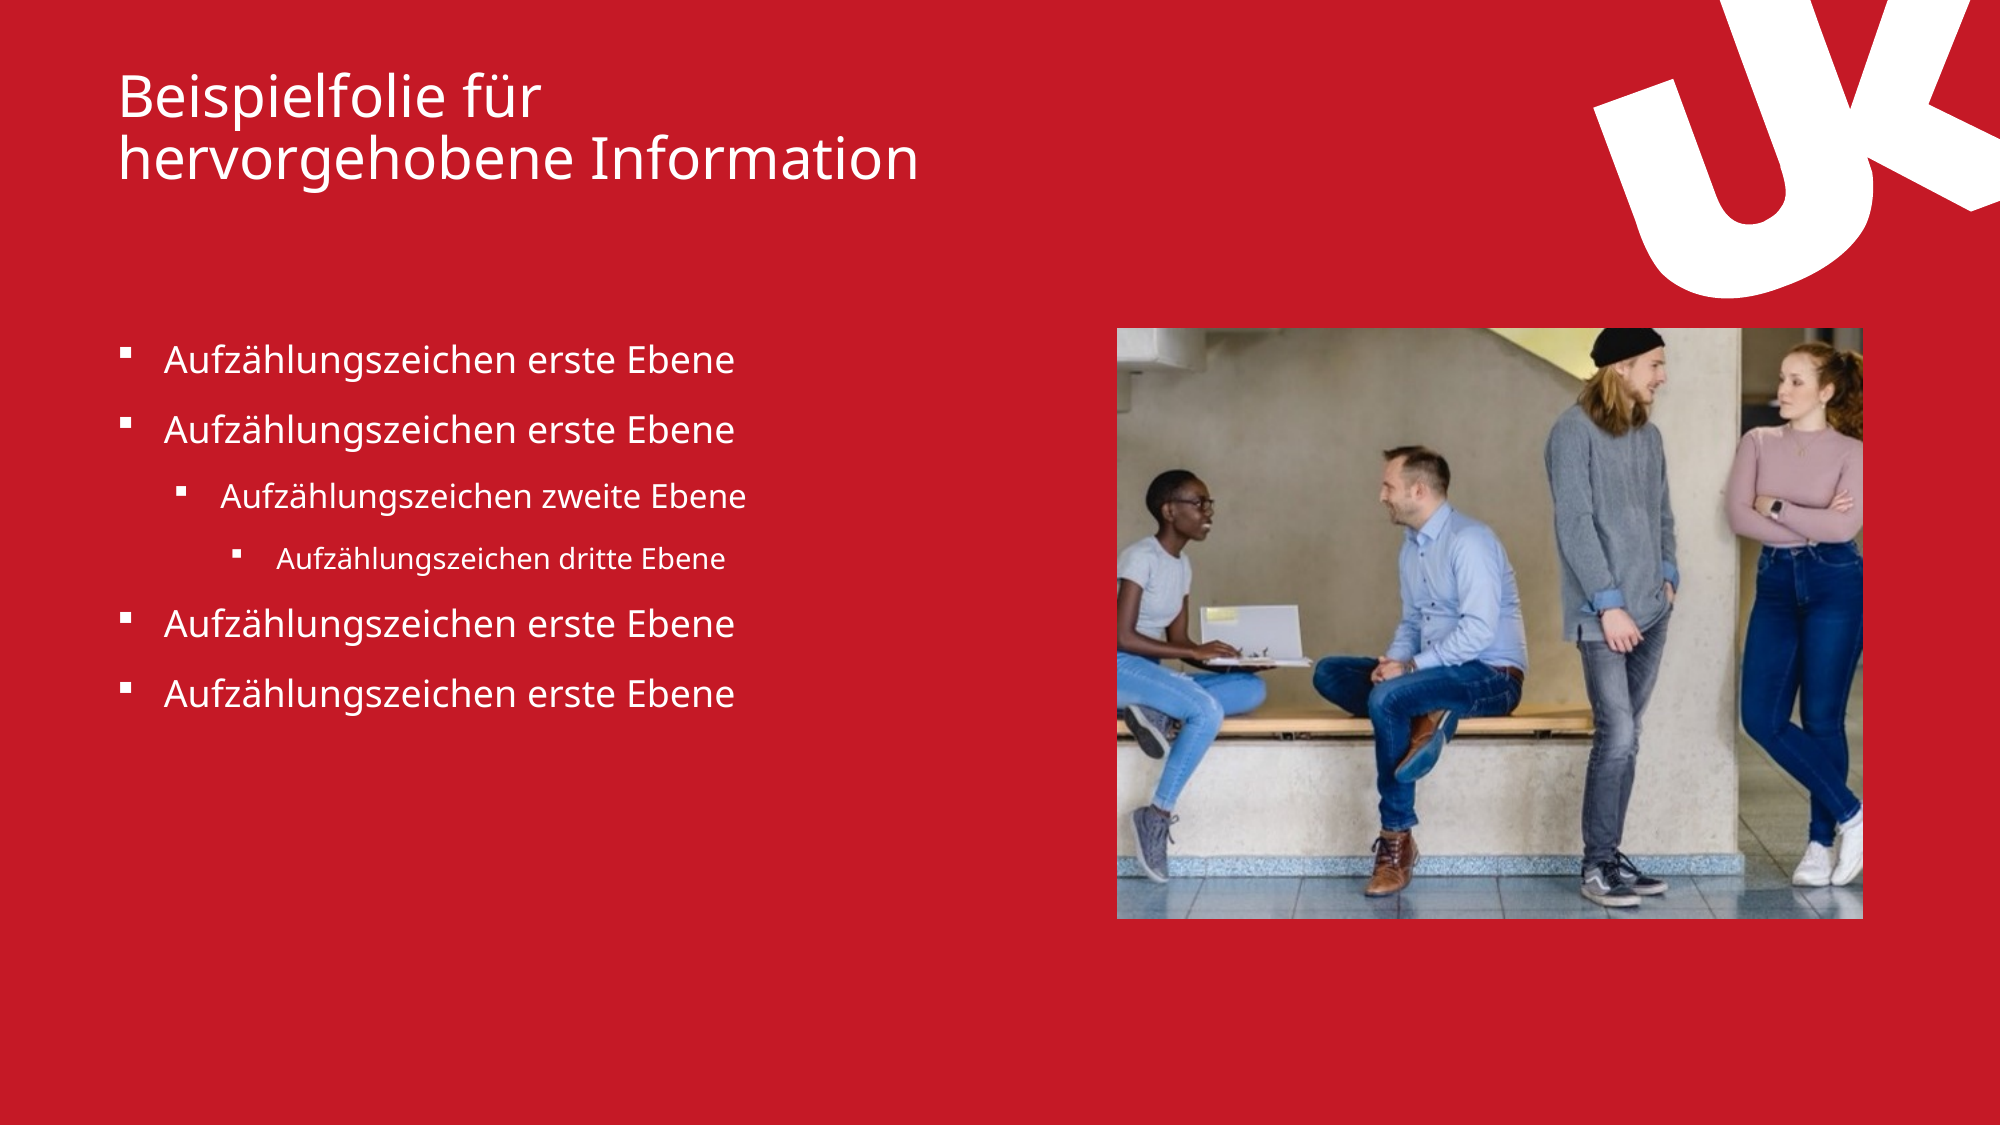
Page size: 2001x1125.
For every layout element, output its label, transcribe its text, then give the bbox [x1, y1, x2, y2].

title Beispielfolie für hervorgehobene Information [102, 59, 1828, 183]
picture [1117, 328, 1863, 919]
list Aufzählungszeichen erste Ebene Aufzählungszeichen erste Ebene Aufzählungszeichen zweite Ebene Aufzählungszeichen dritte Ebene Aufzählungszeichen erste Ebene Aufzählungszeichen erste Ebene [102, 328, 1000, 919]
